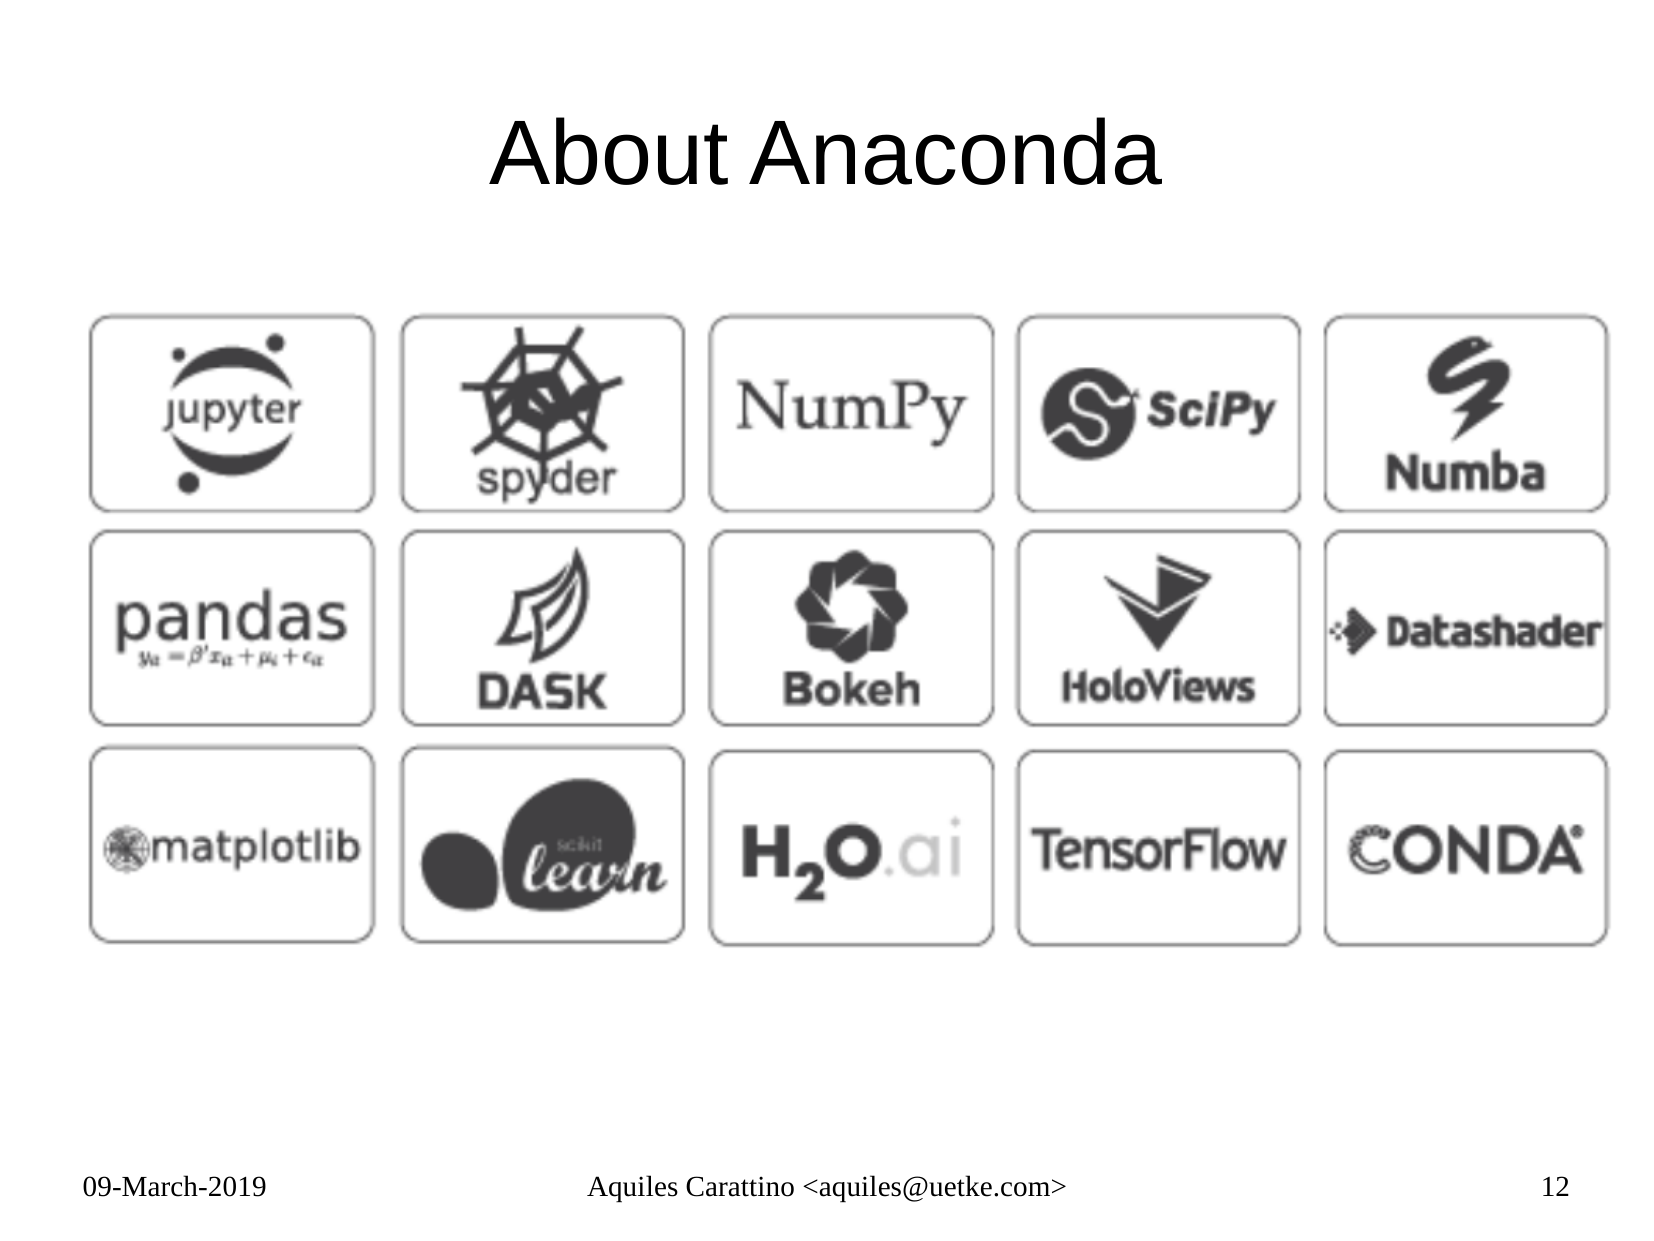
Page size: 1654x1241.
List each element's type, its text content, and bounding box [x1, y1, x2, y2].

title About Anaconda [82, 49, 1571, 194]
picture [20, 194, 1644, 1056]
